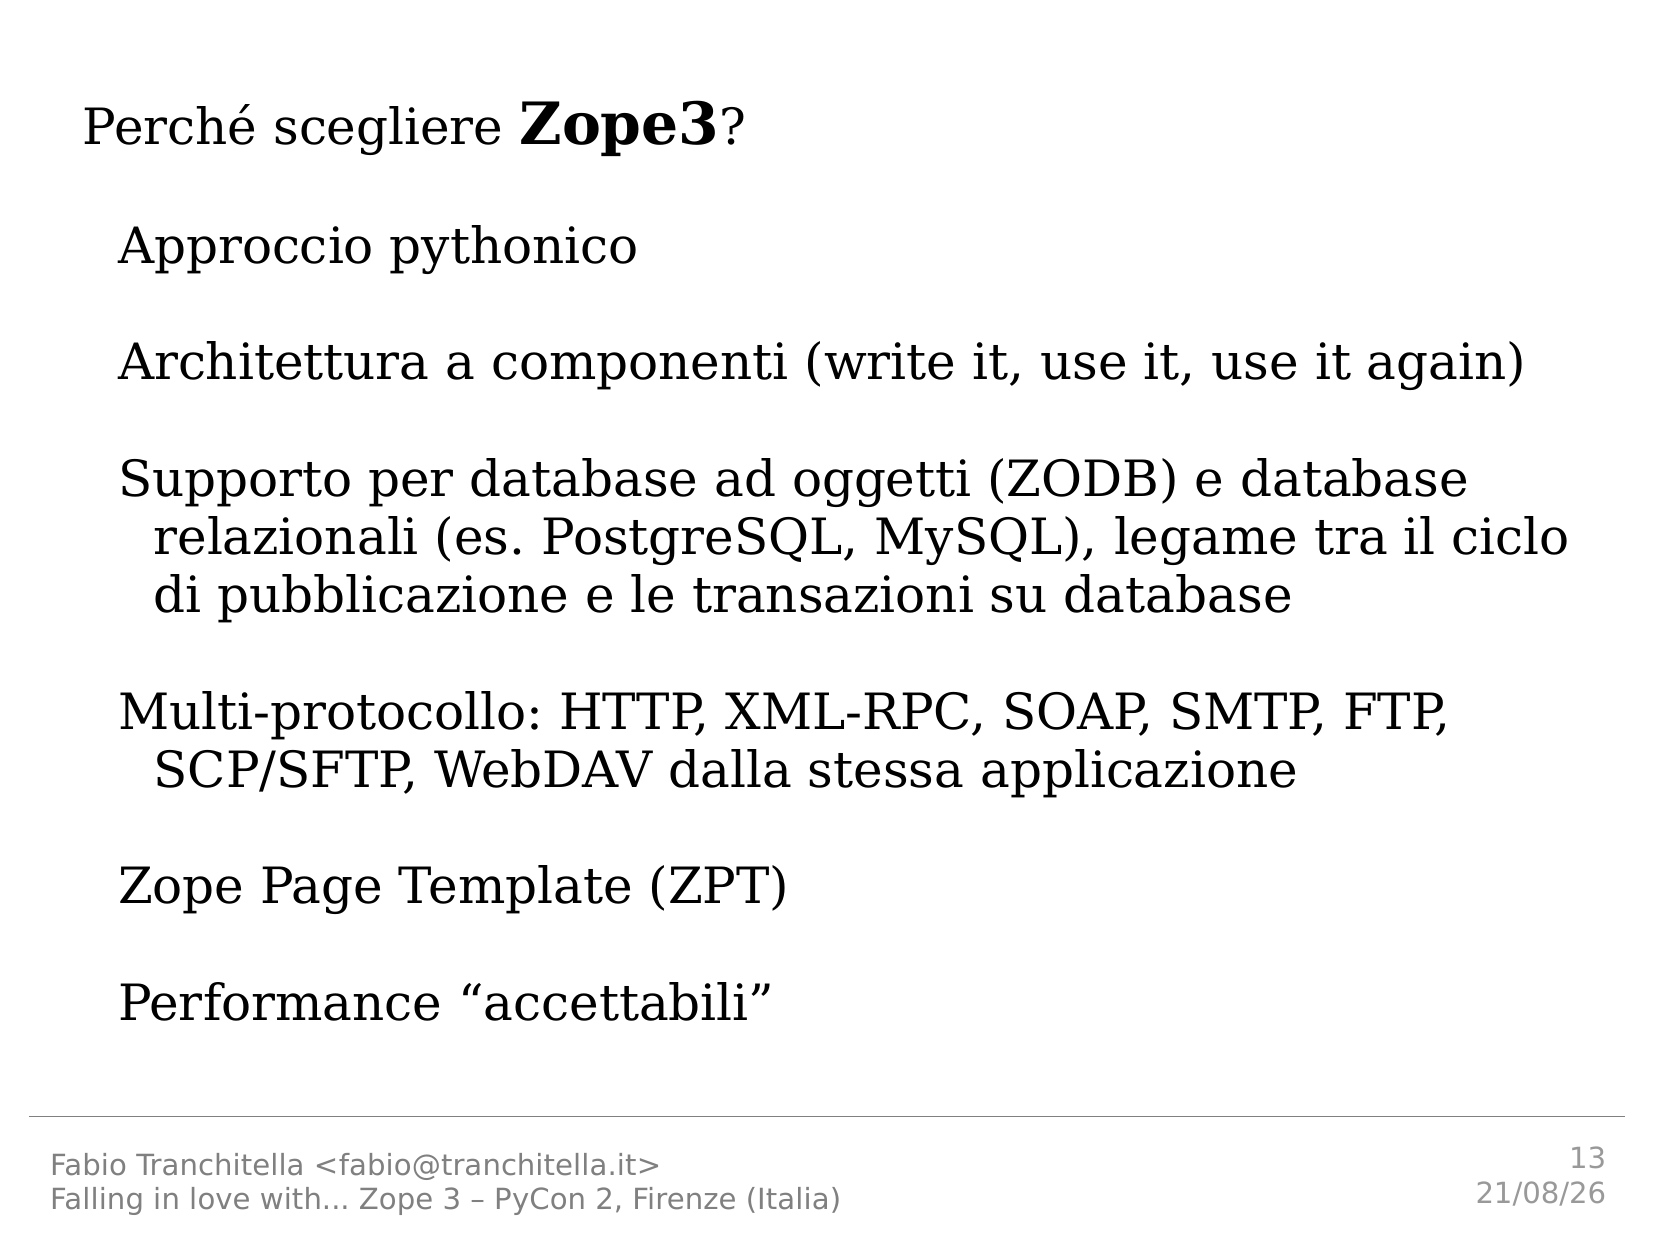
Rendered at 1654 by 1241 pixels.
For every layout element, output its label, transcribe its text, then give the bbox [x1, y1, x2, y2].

subtitle Perché scegliere Zope3? Approccio pythonico Architettura a componenti (write it, use it, use it again) Supporto per database ad oggetti (ZODB) e database relazionali (es. PostgreSQL, MySQL), legame tra il ciclo di pubblicazione e le transazioni su database Multi-protocollo: HTTP, XML-RPC, SOAP, SMTP, FTP, SCP/SFTP, WebDAV dalla stessa applicazione Zope Page Template (ZPT) Performance “accettabili” [82, 59, 1571, 1063]
